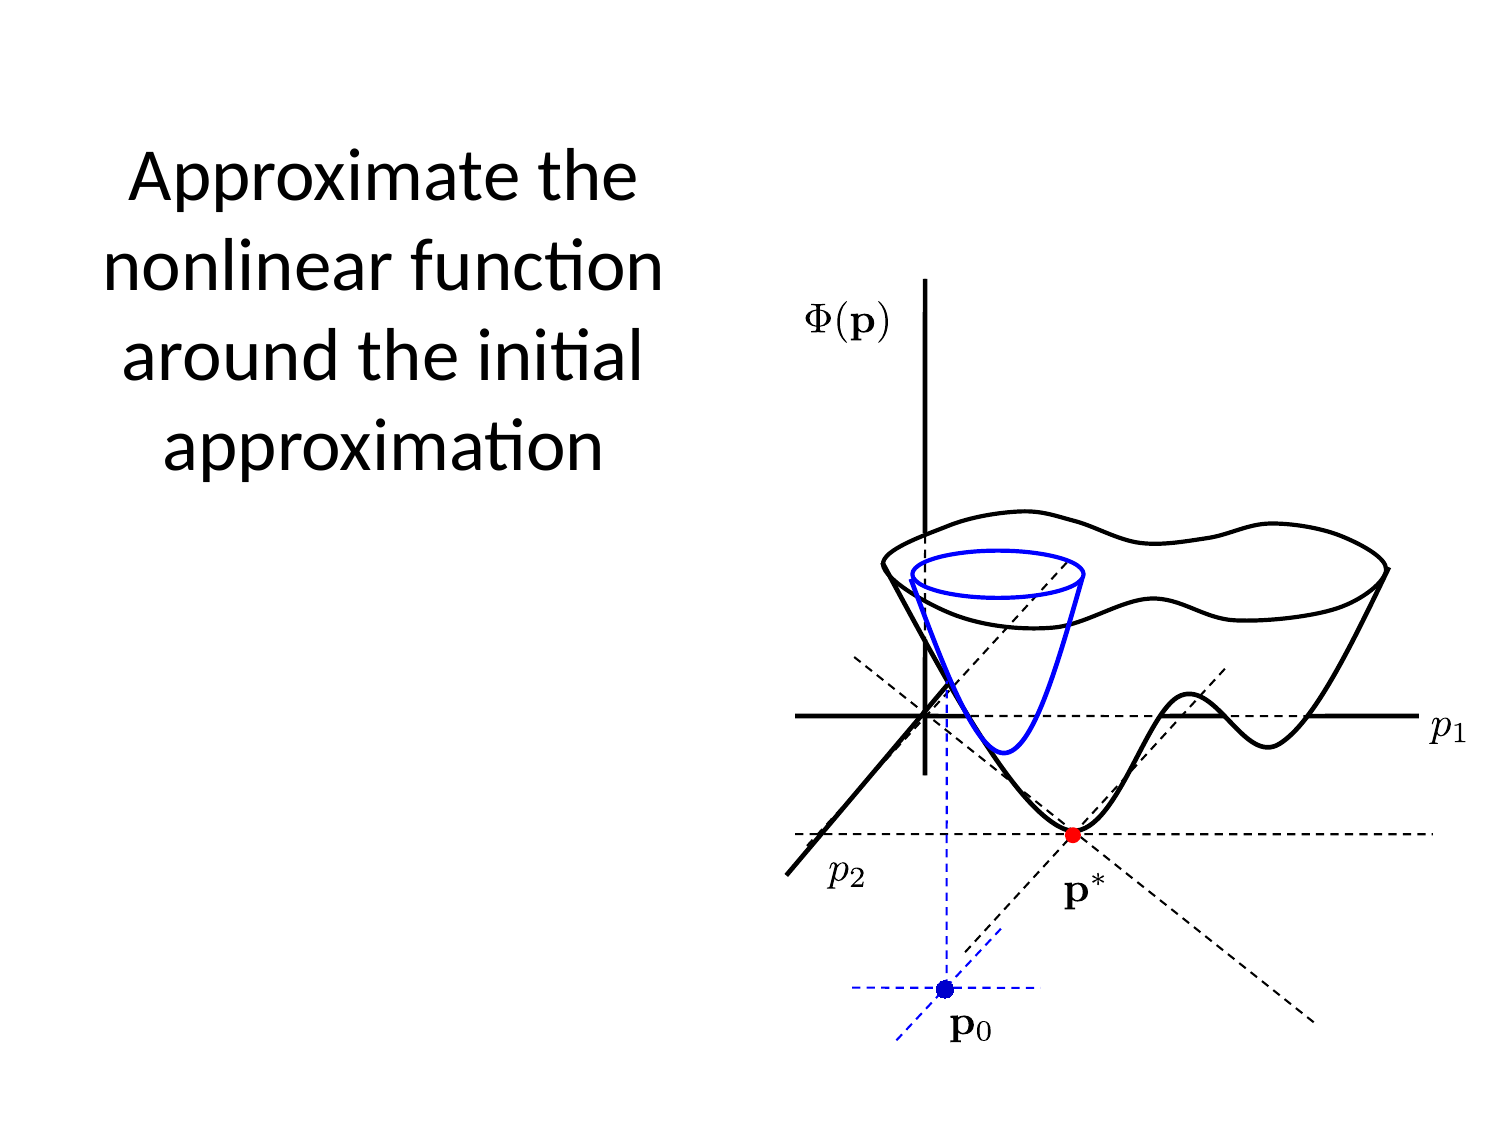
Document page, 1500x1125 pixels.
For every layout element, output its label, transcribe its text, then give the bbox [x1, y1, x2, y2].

text_box [1063, 872, 1107, 910]
text_box [826, 862, 866, 889]
text_box [948, 1015, 993, 1043]
text_box [936, 980, 954, 999]
text_box [1067, 829, 1079, 842]
text_box [1429, 717, 1468, 745]
text_box Approximate the nonlinear function around the initial approximation [41, 118, 727, 493]
text_box [803, 301, 893, 343]
